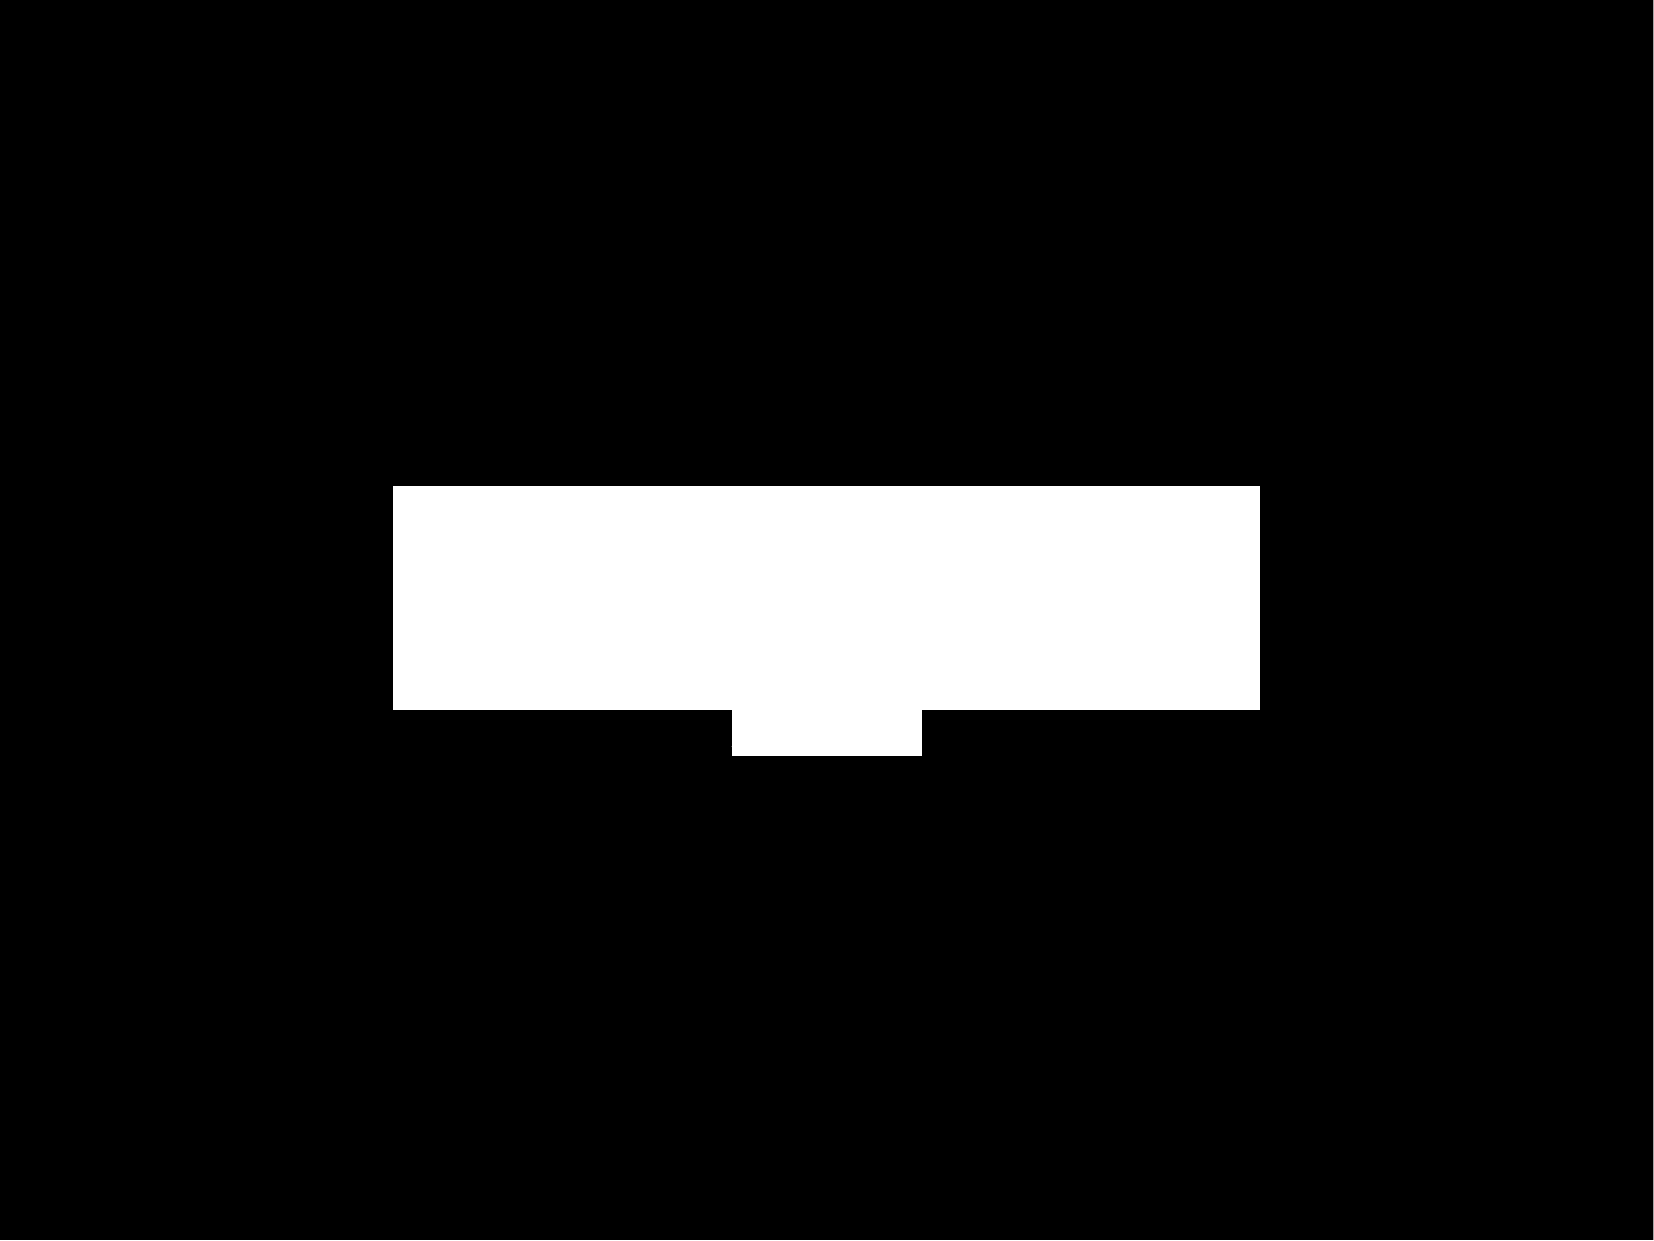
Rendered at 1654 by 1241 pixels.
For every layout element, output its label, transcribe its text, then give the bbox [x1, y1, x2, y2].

subtitle A colheita Alda Célia [82, 49, 1571, 1193]
